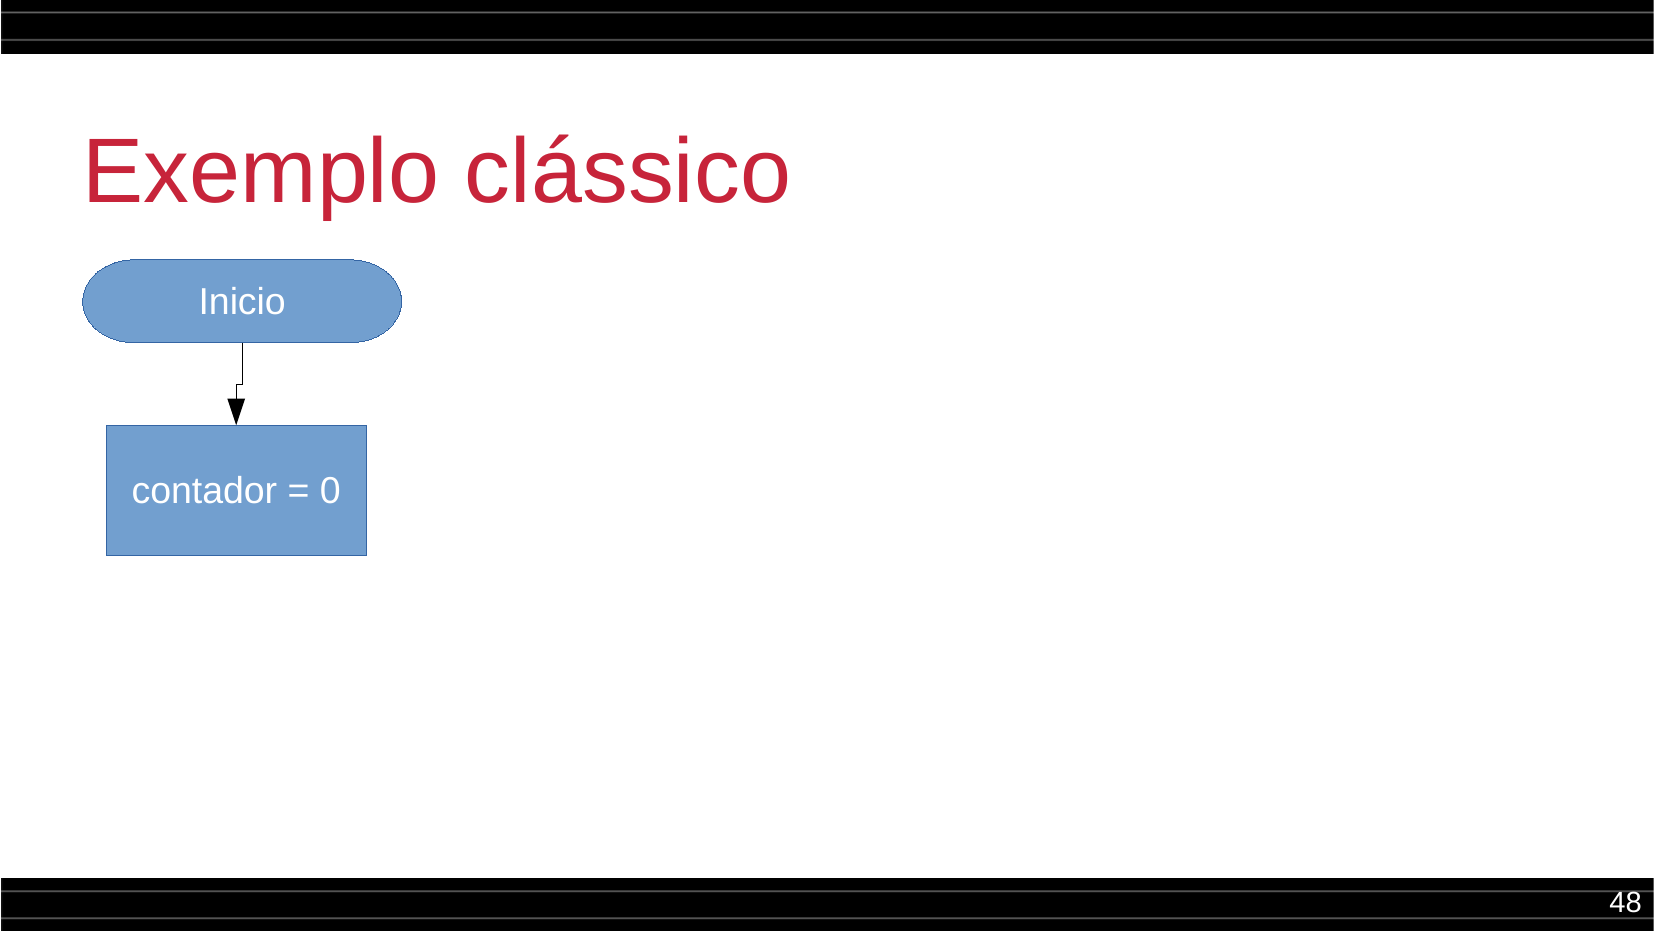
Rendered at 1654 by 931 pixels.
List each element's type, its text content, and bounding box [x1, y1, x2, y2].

picture [1, 0, 1654, 54]
text_box Inicio [82, 259, 402, 343]
text_box contador = 0 [106, 425, 367, 556]
picture [1, 878, 1654, 931]
title Exemplo clássico [82, 92, 1571, 249]
